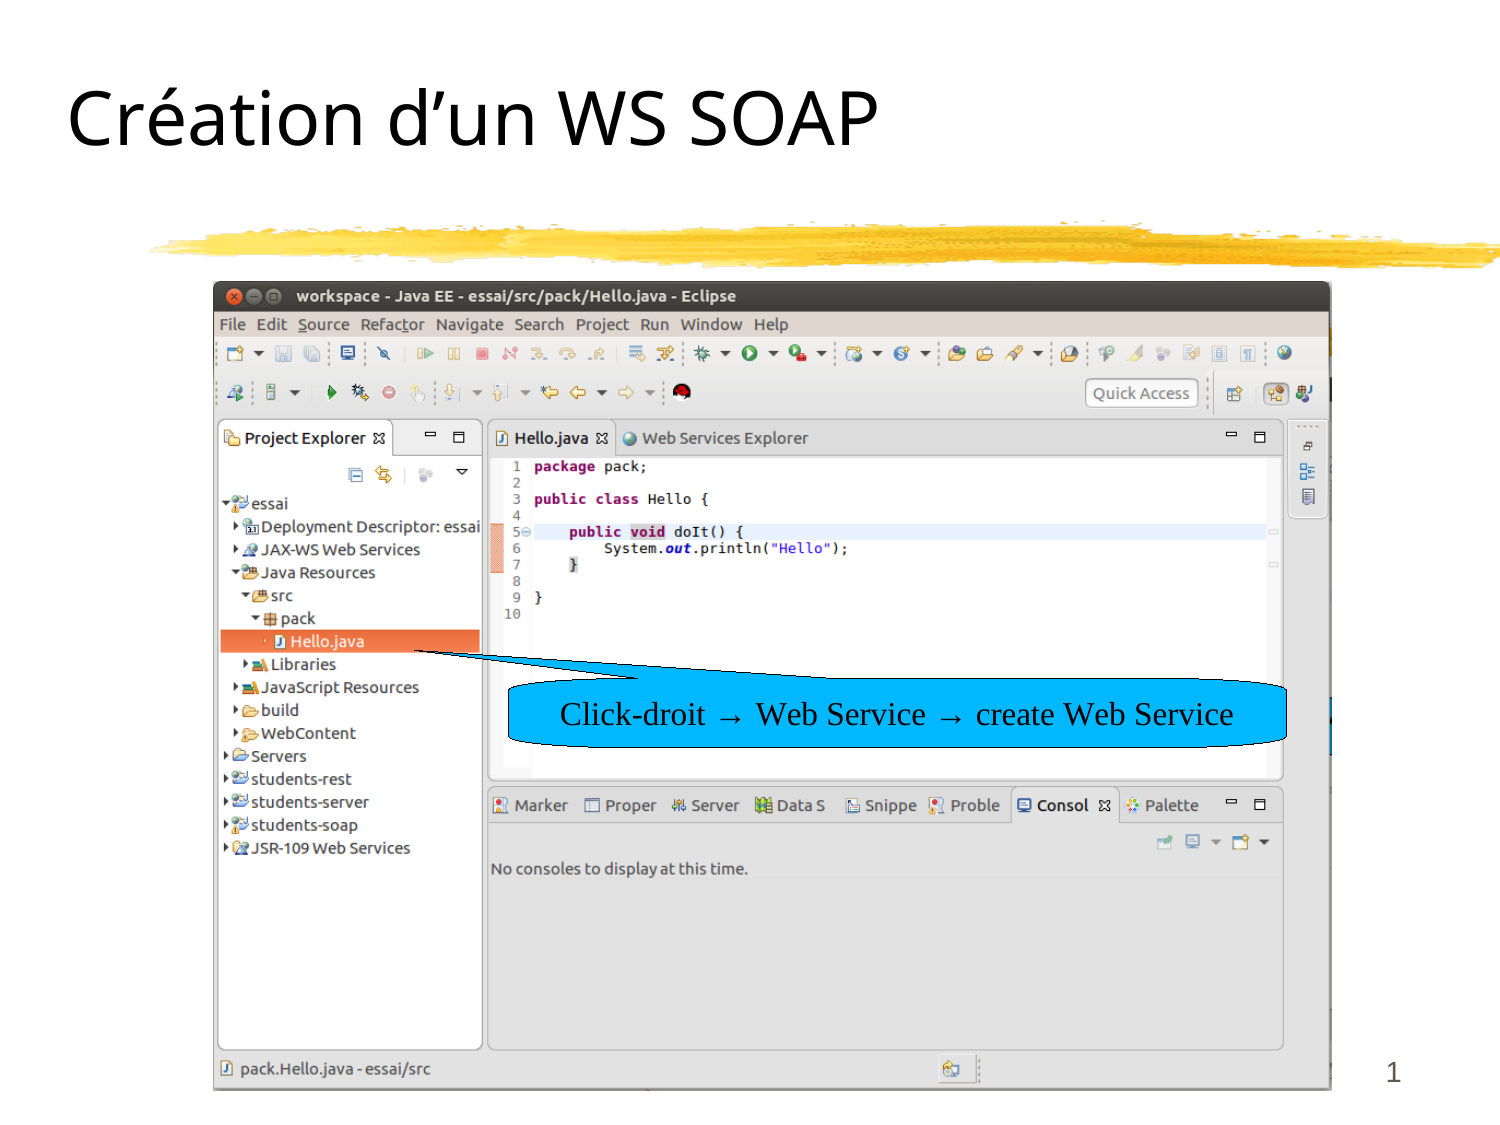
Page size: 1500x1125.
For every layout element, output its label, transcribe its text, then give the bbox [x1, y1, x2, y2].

picture [150, 215, 1500, 279]
title Création d’un WS SOAP [66, 13, 1342, 225]
picture [213, 281, 1332, 1091]
text_box Click-droit → Web Service → create Web Service [414, 650, 1287, 748]
